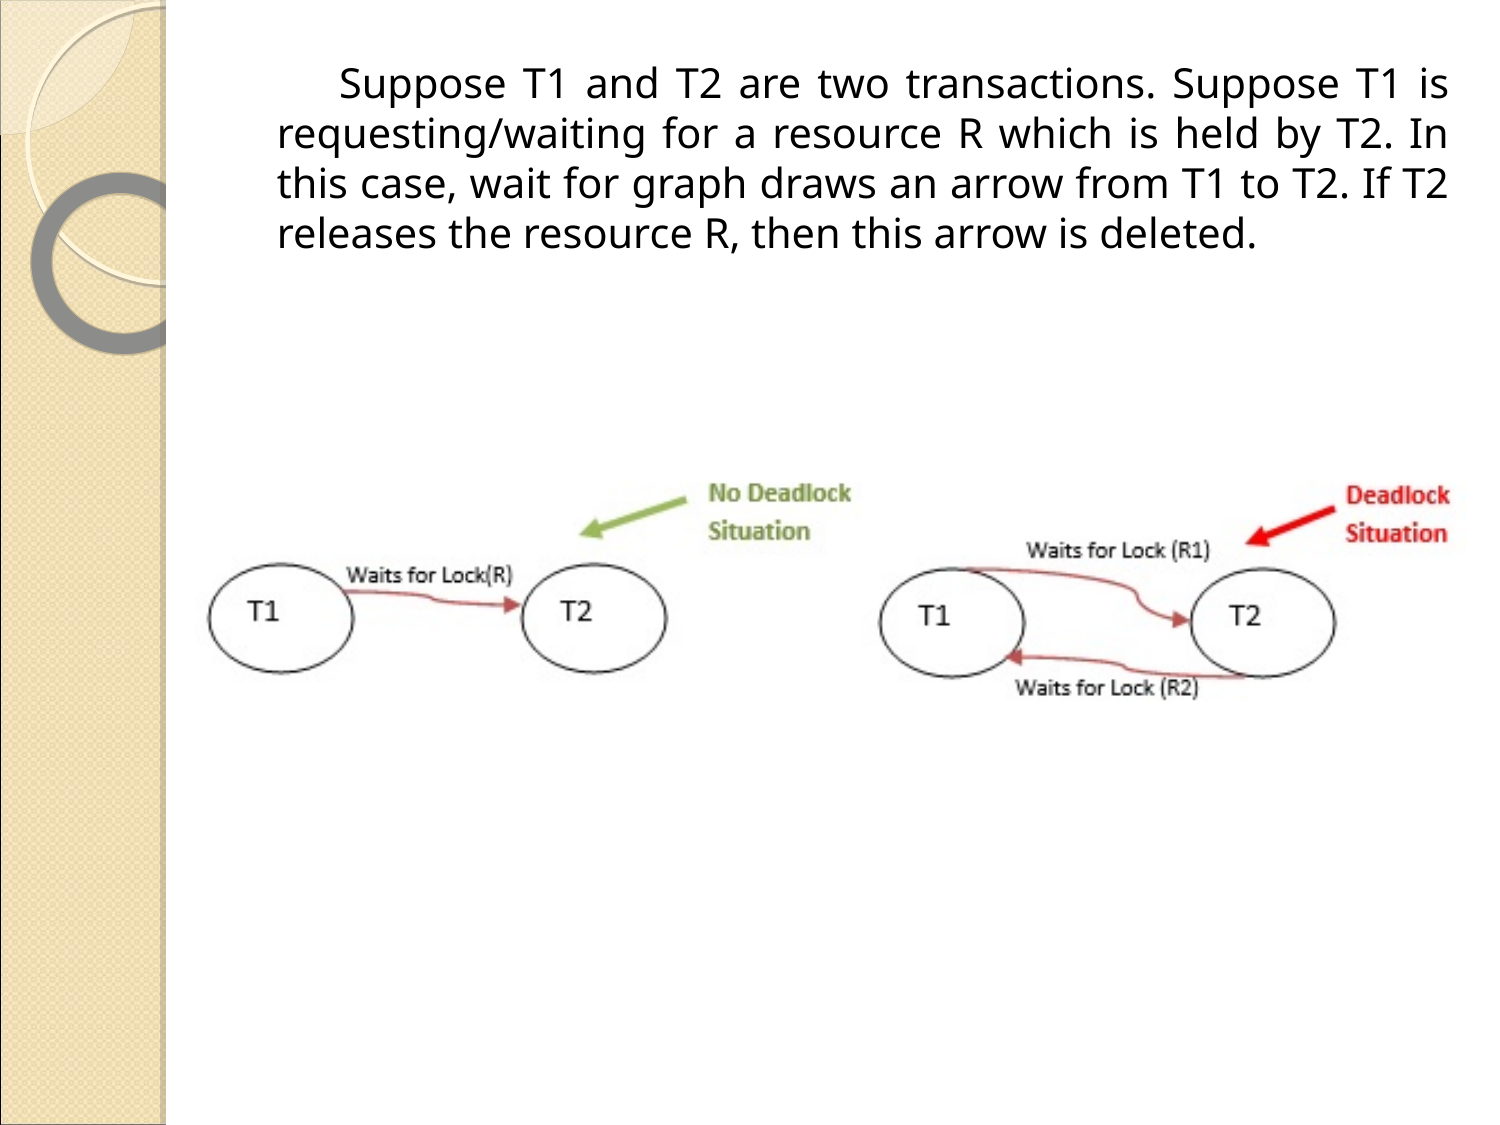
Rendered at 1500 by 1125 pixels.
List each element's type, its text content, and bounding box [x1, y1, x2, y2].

picture [178, 412, 1466, 751]
list Suppose T1 and T2 are two transactions. Suppose T1 is requesting/waiting for a resource R which is held by T2. In this case, wait for graph draws an arrow from T1 to T2. If T2 releases the resource R, then this arrow is deleted. [162, 50, 1466, 300]
